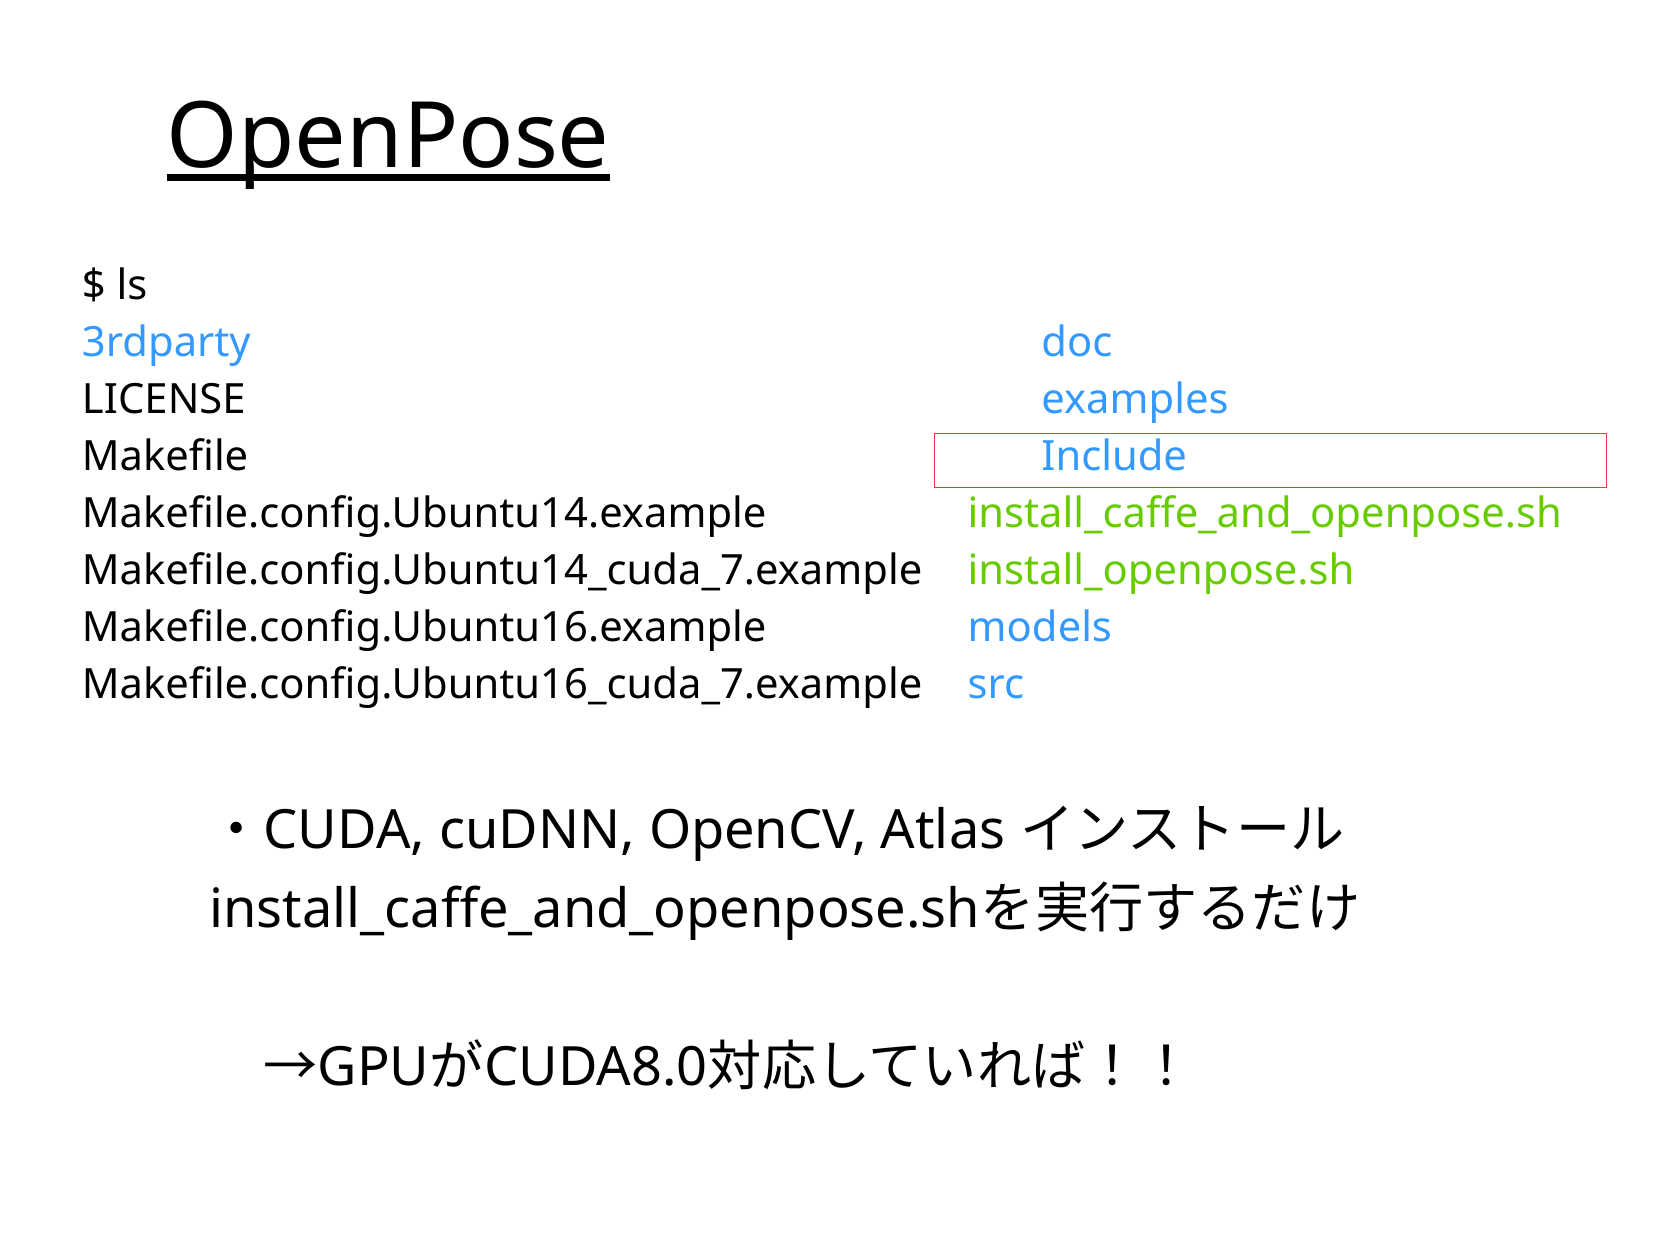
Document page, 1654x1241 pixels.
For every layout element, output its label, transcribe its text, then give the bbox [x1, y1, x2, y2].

text_box $ ls 3rdparty doc LICENSE examples Makefile Include Makefile.config.Ubuntu14.example install_caffe_and_openpose.sh Makefile.config.Ubuntu14_cuda_7.example install_openpose.sh Makefile.config.Ubuntu16.example models Makefile.config.Ubuntu16_cuda_7.example src [935, 434, 1582, 487]
text_box OpenPose [166, 79, 634, 184]
text_box ・CUDA, cuDNN, OpenCV, Atlas インストール install_caffe_and_openpose.shを実行するだけ →GPUがCUDA8.0対応していれば！！ [194, 778, 1351, 1161]
text_box $ ls 3rdparty doc LICENSE examples Makefile Include Makefile.config.Ubuntu14.example install_caffe_and_openpose.sh Makefile.config.Ubuntu14_cuda_7.example install_openpose.sh Makefile.config.Ubuntu16.example models Makefile.config.Ubuntu16_cuda_7.example src [67, 247, 1582, 680]
